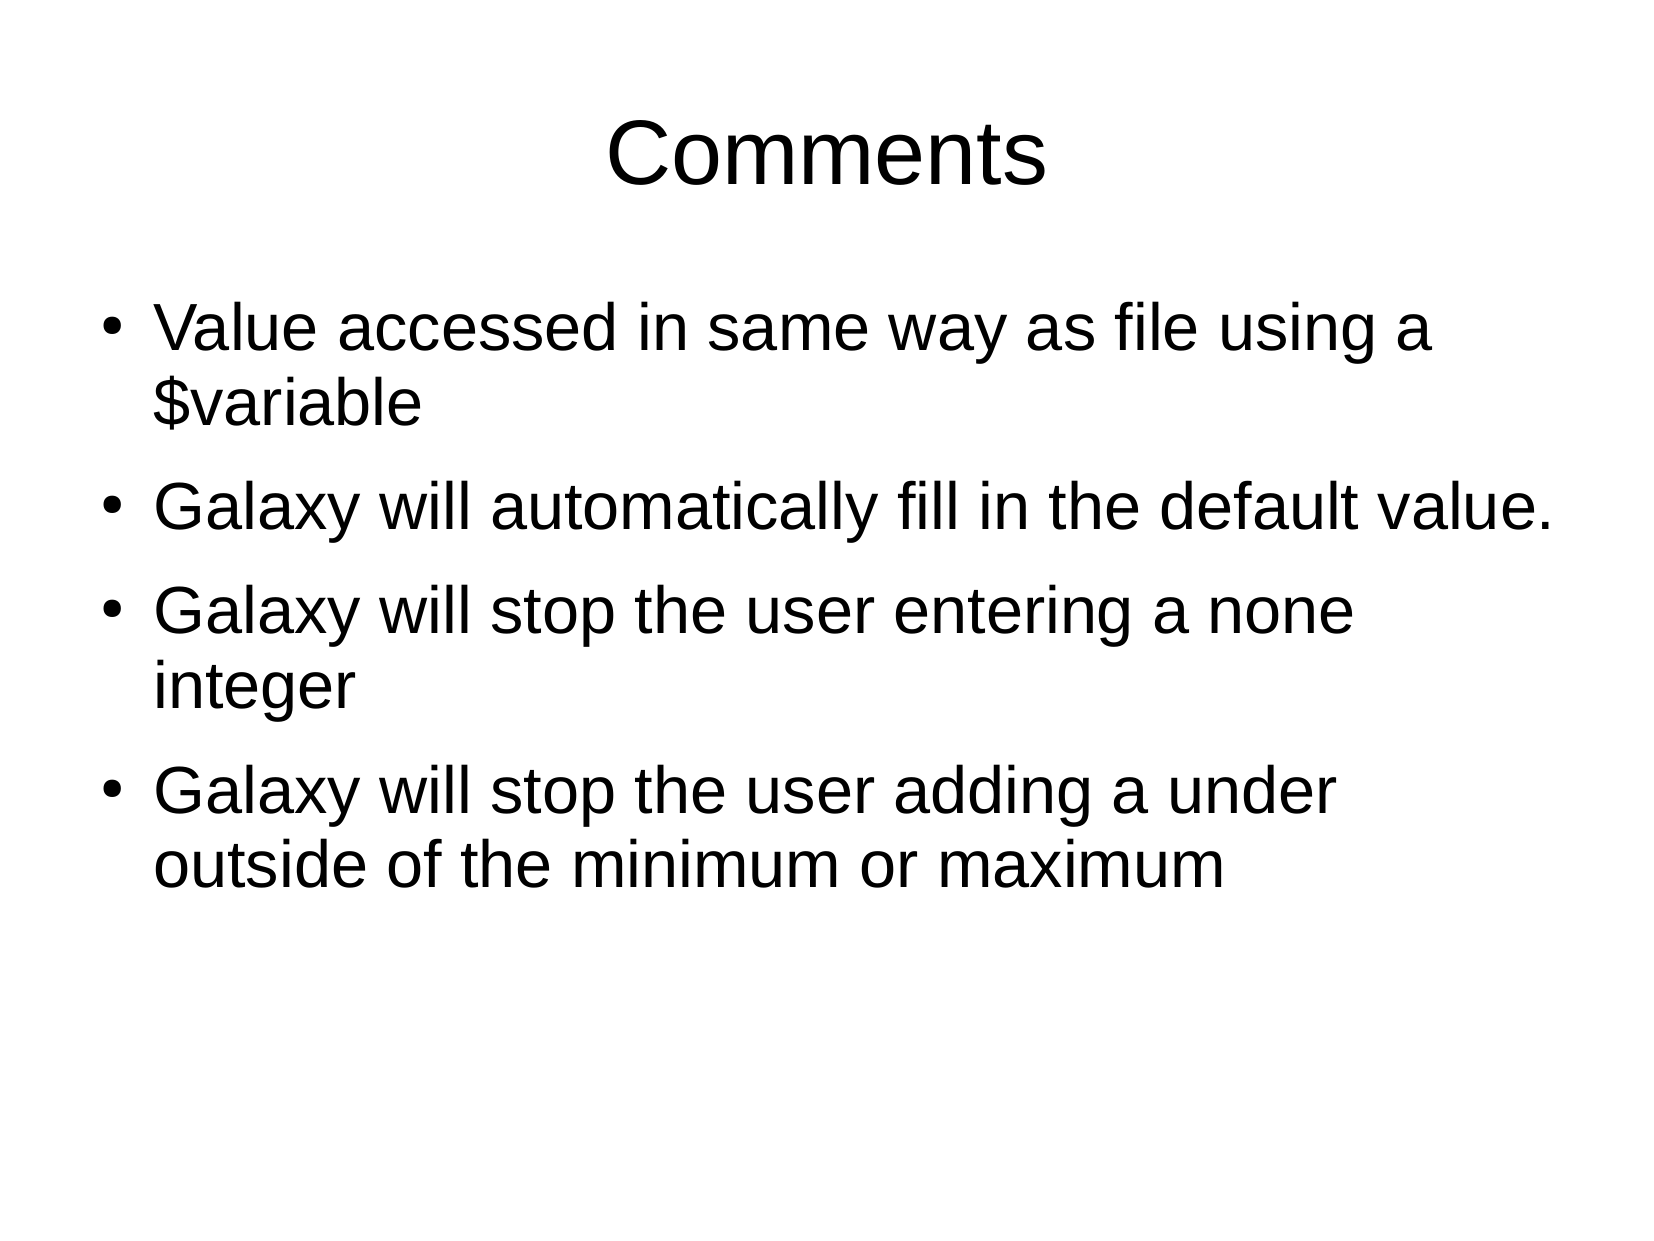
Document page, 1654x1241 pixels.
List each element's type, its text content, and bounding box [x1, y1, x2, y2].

title Comments [82, 49, 1571, 257]
list Value accessed in same way as file using a $variable Galaxy will automatically fill in the default value. Galaxy will stop the user entering a none integer Galaxy will stop the user adding a under outside of the minimum or maximum [82, 290, 1571, 1010]
